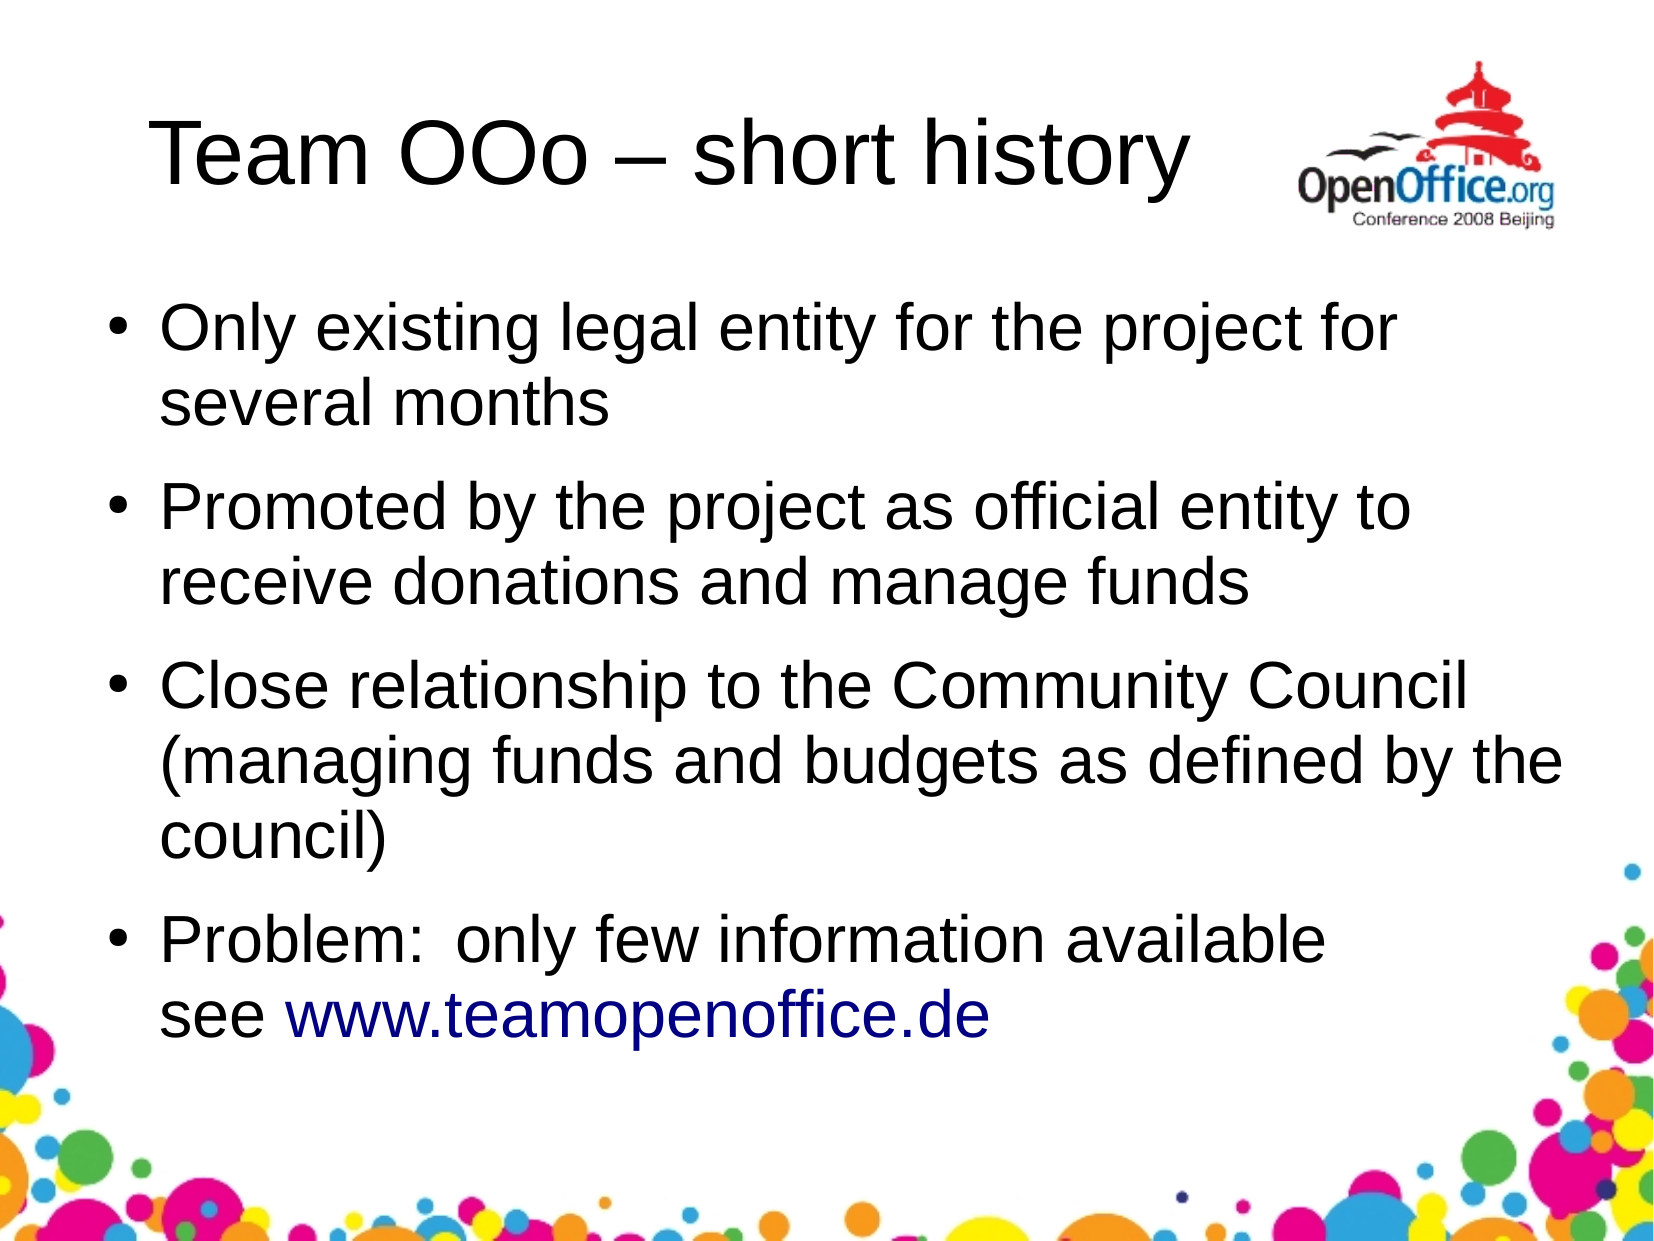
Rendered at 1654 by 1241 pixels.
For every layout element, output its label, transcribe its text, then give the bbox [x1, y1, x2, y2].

title Team OOo – short history [82, 56, 1258, 250]
picture [1285, 51, 1569, 250]
picture [0, 810, 1654, 1241]
list Only existing legal entity for the project for several months Promoted by the project as official entity to receive donations and manage funds Close relationship to the Community Council (managing funds and budgets as defined by the council) Problem: only few information available see www.teamopenoffice.de [88, 290, 1577, 1094]
